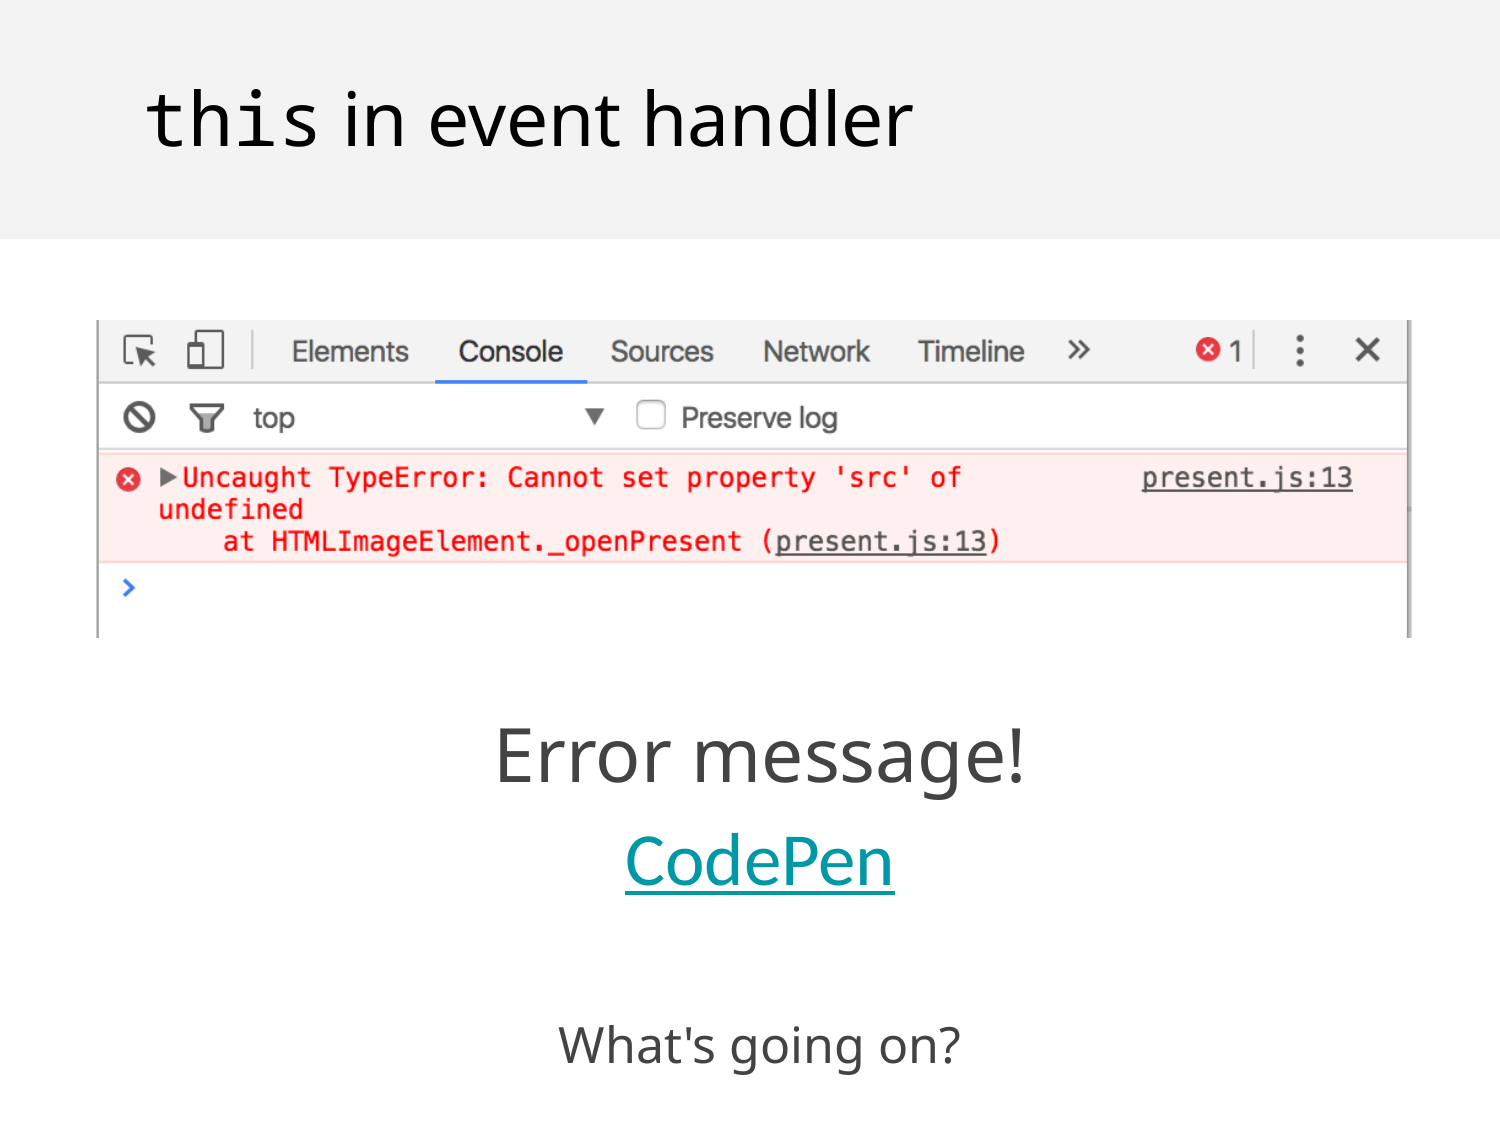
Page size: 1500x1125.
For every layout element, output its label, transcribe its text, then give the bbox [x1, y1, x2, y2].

picture [88, 320, 1412, 638]
list Error message! CodePen What's going on? [138, 678, 1382, 851]
title this in event handler [128, 56, 1372, 183]
